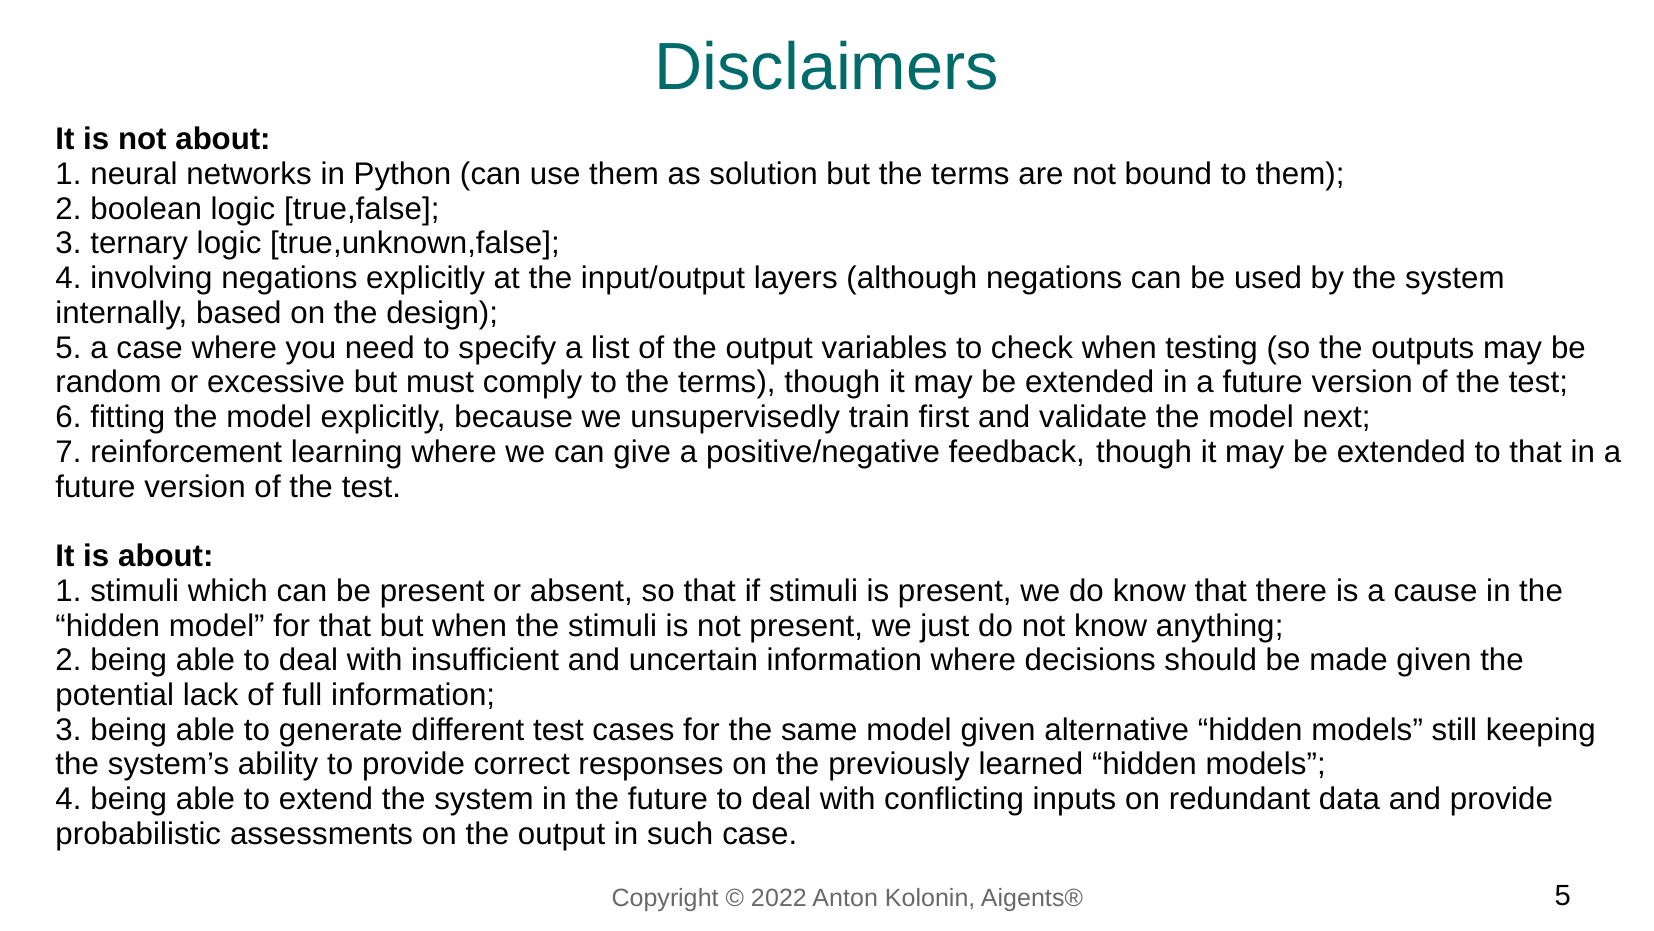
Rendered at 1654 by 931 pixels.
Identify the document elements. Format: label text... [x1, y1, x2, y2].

text_box Disclaimers [0, 0, 1654, 137]
text_box It is not about: 1. neural networks in Python (can use them as solution but the terms are not bound to them); 2. boolean logic [true,false]; 3. ternary logic [true,unknown,false]; 4. involving negations explicitly at the input/output layers (although negations can be used by the system internally, based on the design); 5. a case where you need to specify a list of the output variables to check when testing (so the outputs may be random or excessive but must comply to the terms), though it may be extended in a future version of the test; 6. fitting the model explicitly, because we unsupervisedly train first and validate the model next; 7. reinforcement learning where we can give a positive/negative feedback, though it may be extended to that in a future version of the test. It is about: 1. stimuli which can be present or absent, so that if stimuli is present, we do know that there is a cause in the “hidden model” for that but when the stimuli is not present, we just do not know anything; 2. being able to deal with insufficient and uncertain information where decisions should be made given the potential lack of full information; 3. being able to generate different test cases for the same model given alternative “hidden models” still keeping the system’s ability to provide correct responses on the previously learned “hidden models”; 4. being able to extend the system in the future to deal with conflicting inputs on redundant data and provide probabilistic assessments on the output in such case. [40, 114, 1654, 873]
